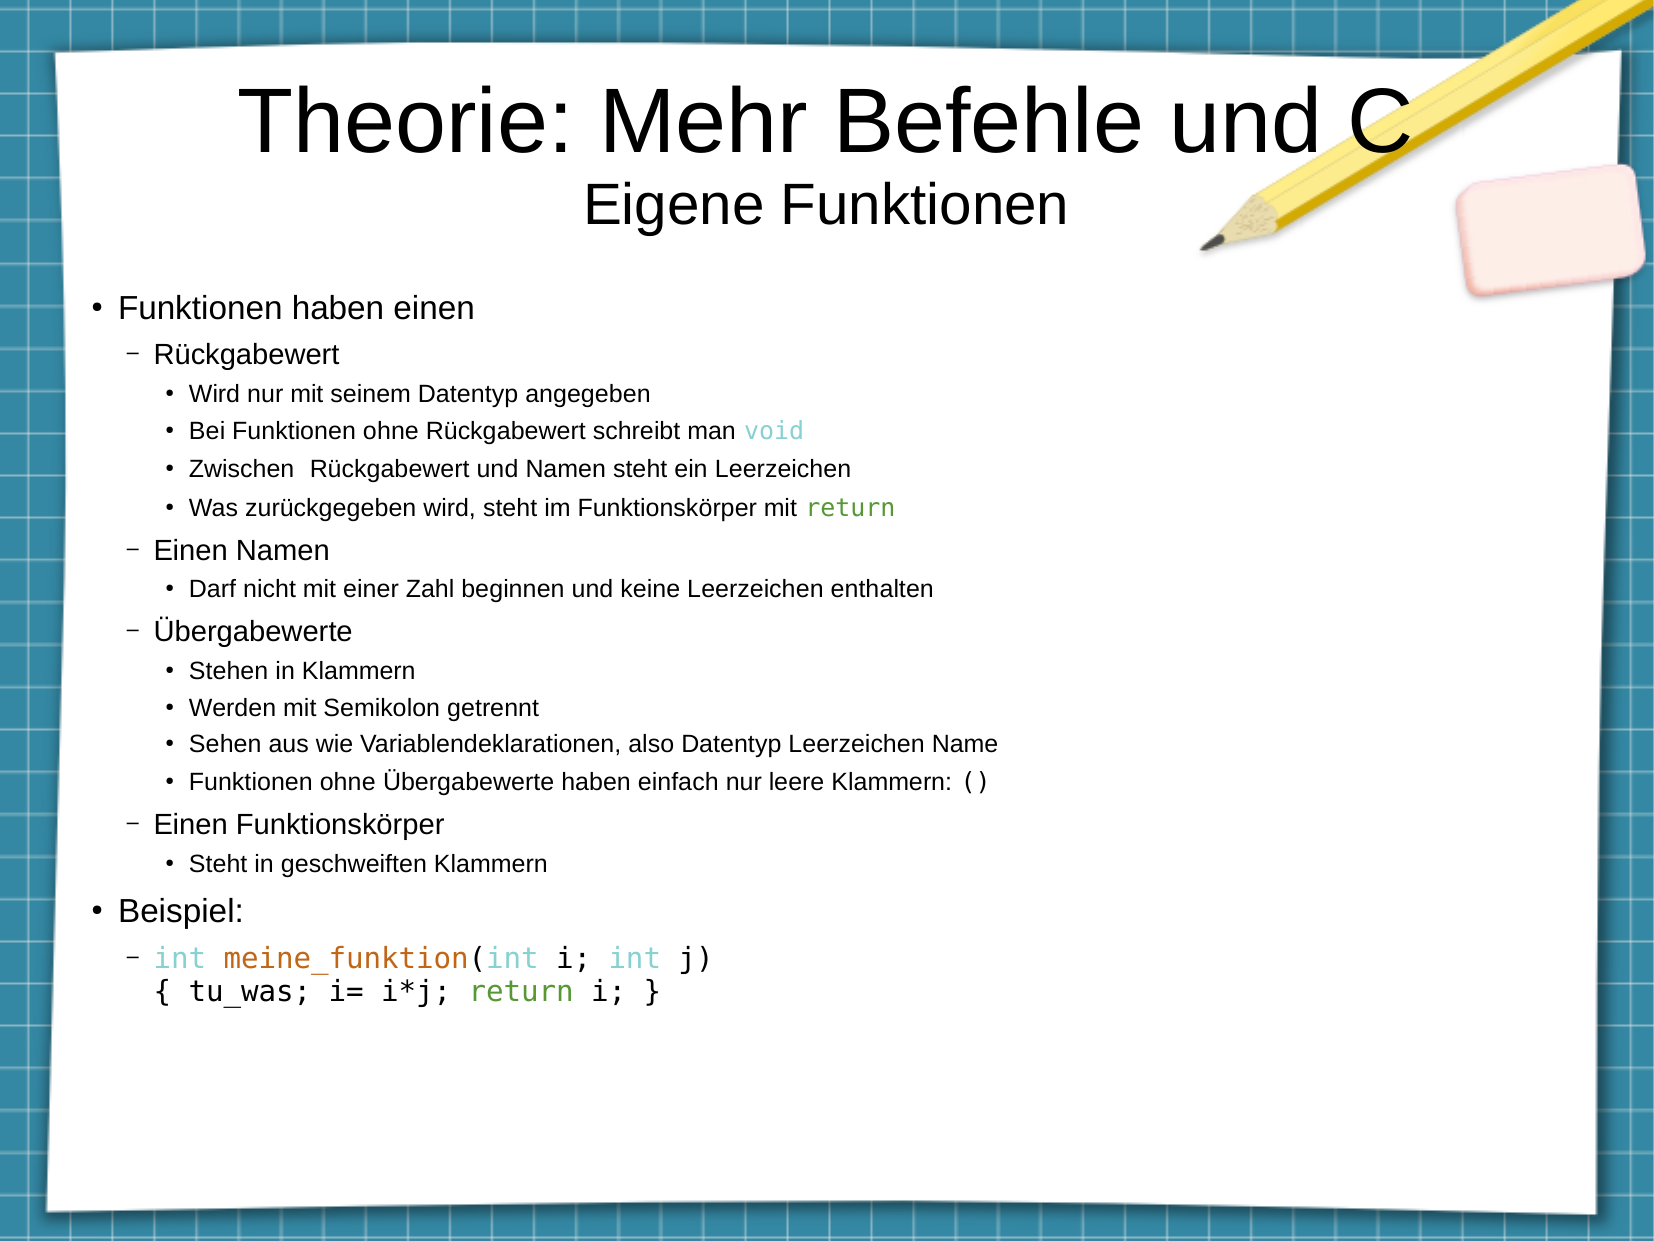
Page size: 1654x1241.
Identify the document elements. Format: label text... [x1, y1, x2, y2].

picture [0, 0, 1654, 1241]
list Funktionen haben einen Rückgabewert Wird nur mit seinem Datentyp angegeben Bei Funktionen ohne Rückgabewert schreibt man void Zwischen Rückgabewert und Namen steht ein Leerzeichen Was zurückgegeben wird, steht im Funktionskörper mit return Einen Namen Darf nicht mit einer Zahl beginnen und keine Leerzeichen enthalten Übergabewerte Stehen in Klammern Werden mit Semikolon getrennt Sehen aus wie Variablendeklarationen, also Datentyp Leerzeichen Name Funktionen ohne Übergabewerte haben einfach nur leere Klammern: () Einen Funktionskörper Steht in geschweiften Klammern Beispiel: int meine_funktion(int i; int j) { tu_was; i= i*j; return i; } [82, 289, 1571, 1009]
title Theorie: Mehr Befehle und C Eigene Funktionen [82, 49, 1571, 257]
